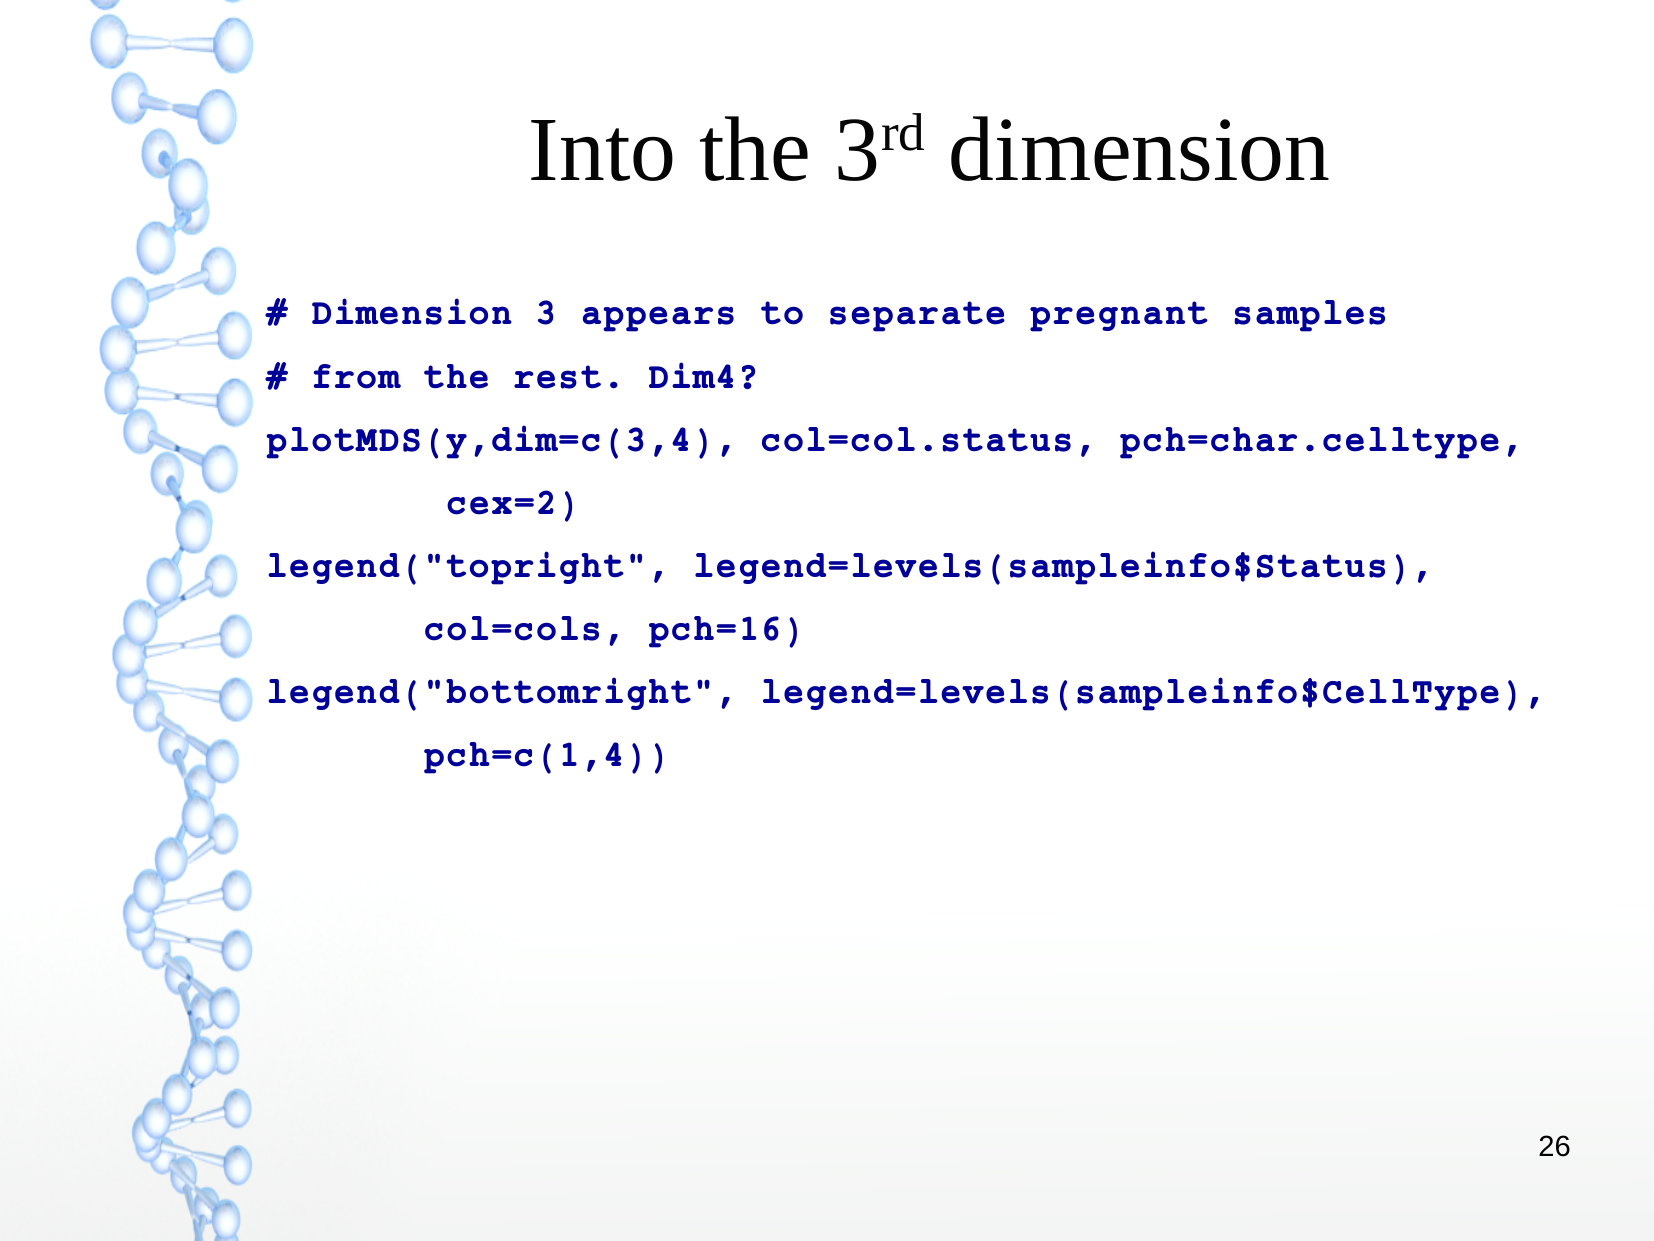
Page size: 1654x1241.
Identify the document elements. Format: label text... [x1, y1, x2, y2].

title Into the 3rd dimension [265, 47, 1595, 252]
picture [0, 0, 1654, 1241]
list # Dimension 3 appears to separate pregnant samples # from the rest. Dim4? plotMDS(y,dim=c(3,4), col=col.status, pch=char.celltype, cex=2) legend("topright", legend=levels(sampleinfo$Status), col=cols, pch=16) legend("bottomright", legend=levels(sampleinfo$CellType), pch=c(1,4)) [265, 299, 1595, 1019]
